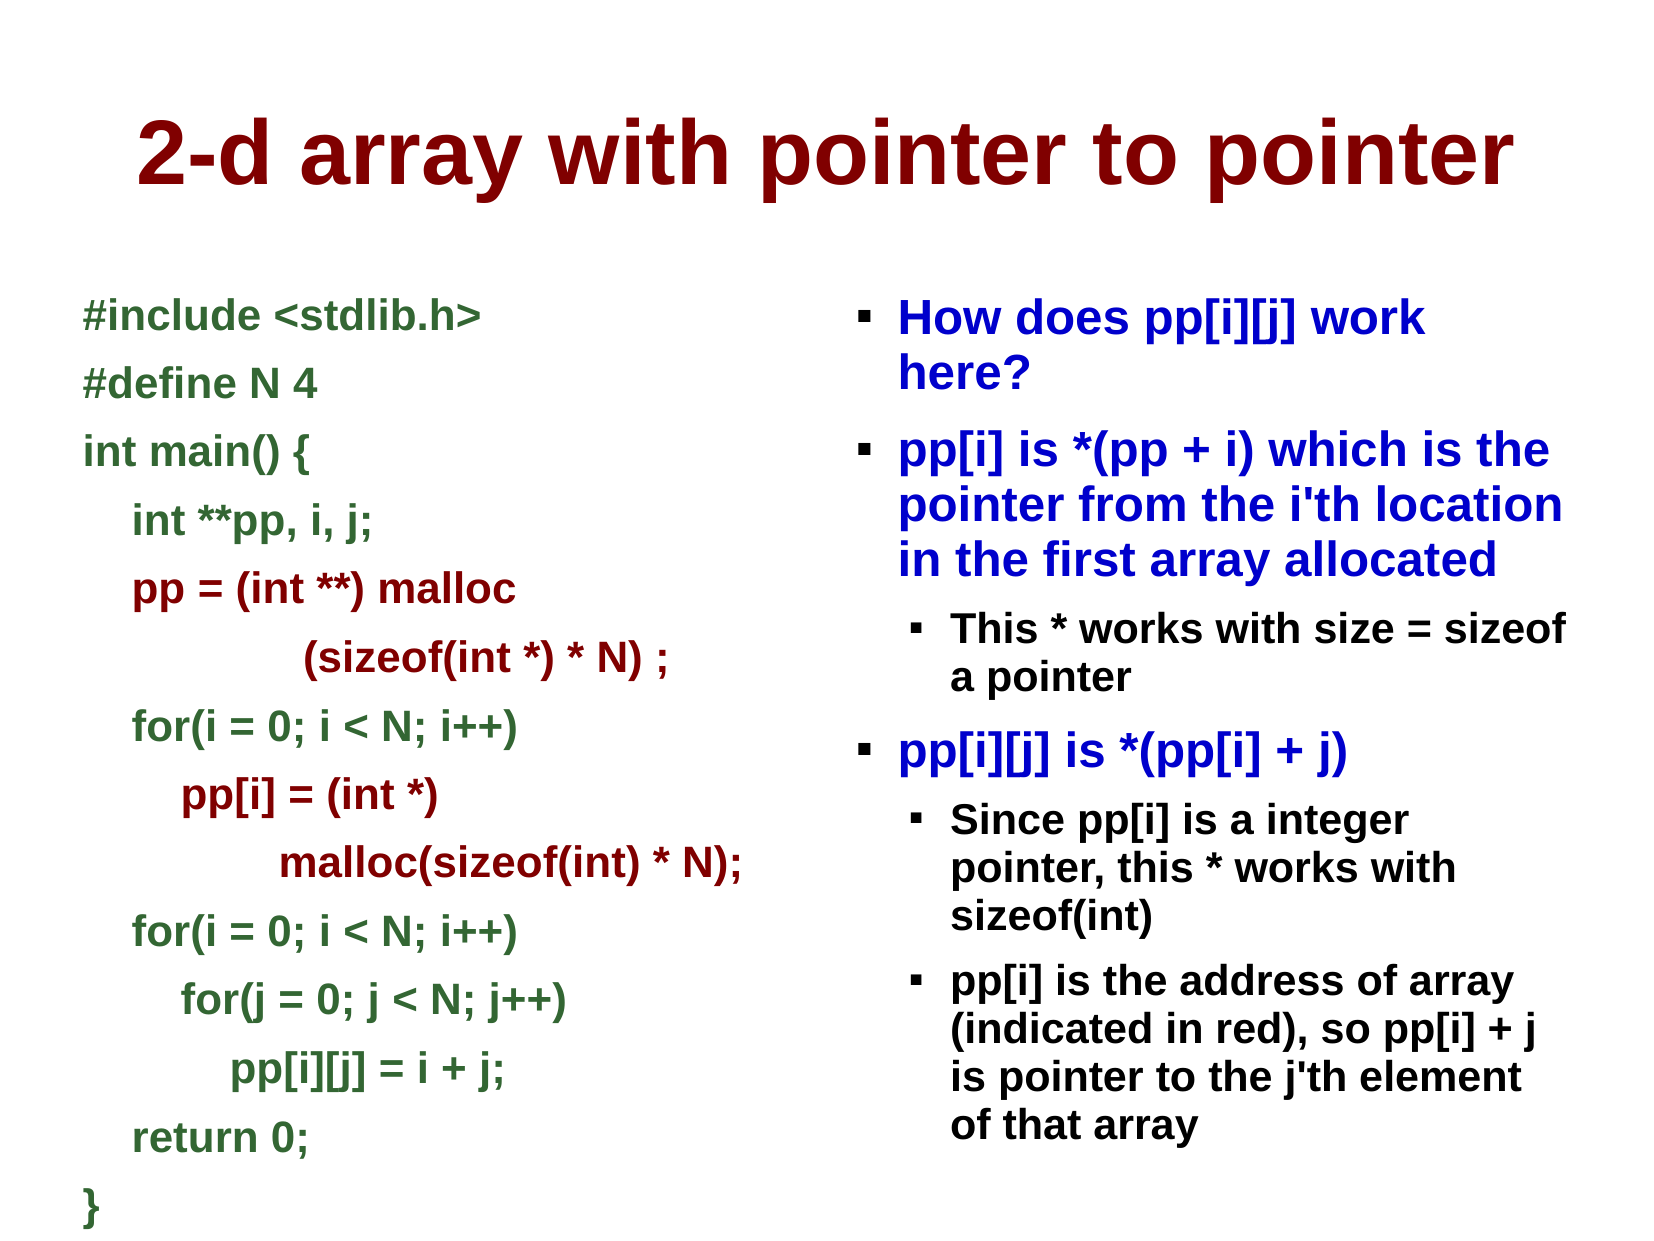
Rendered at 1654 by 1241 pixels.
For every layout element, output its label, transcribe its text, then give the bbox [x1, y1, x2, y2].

list How does pp[i][j] work here? pp[i] is *(pp + i) which is the pointer from the i'th location in the first array allocated This * works with size = sizeof a pointer pp[i][j] is *(pp[i] + j) Since pp[i] is a integer pointer, this * works with sizeof(int) pp[i] is the address of array (indicated in red), so pp[i] + j is pointer to the j'th element of that array [845, 290, 1571, 1217]
title 2-d array with pointer to pointer [82, 49, 1571, 257]
list #include <stdlib.h> #define N 4 int main() { int **pp, i, j; pp = (int **) malloc (sizeof(int *) * N) ; for(i = 0; i < N; i++) pp[i] = (int *) malloc(sizeof(int) * N); for(i = 0; i < N; i++) for(j = 0; j < N; j++) pp[i][j] = i + j; return 0; } [82, 290, 851, 1241]
